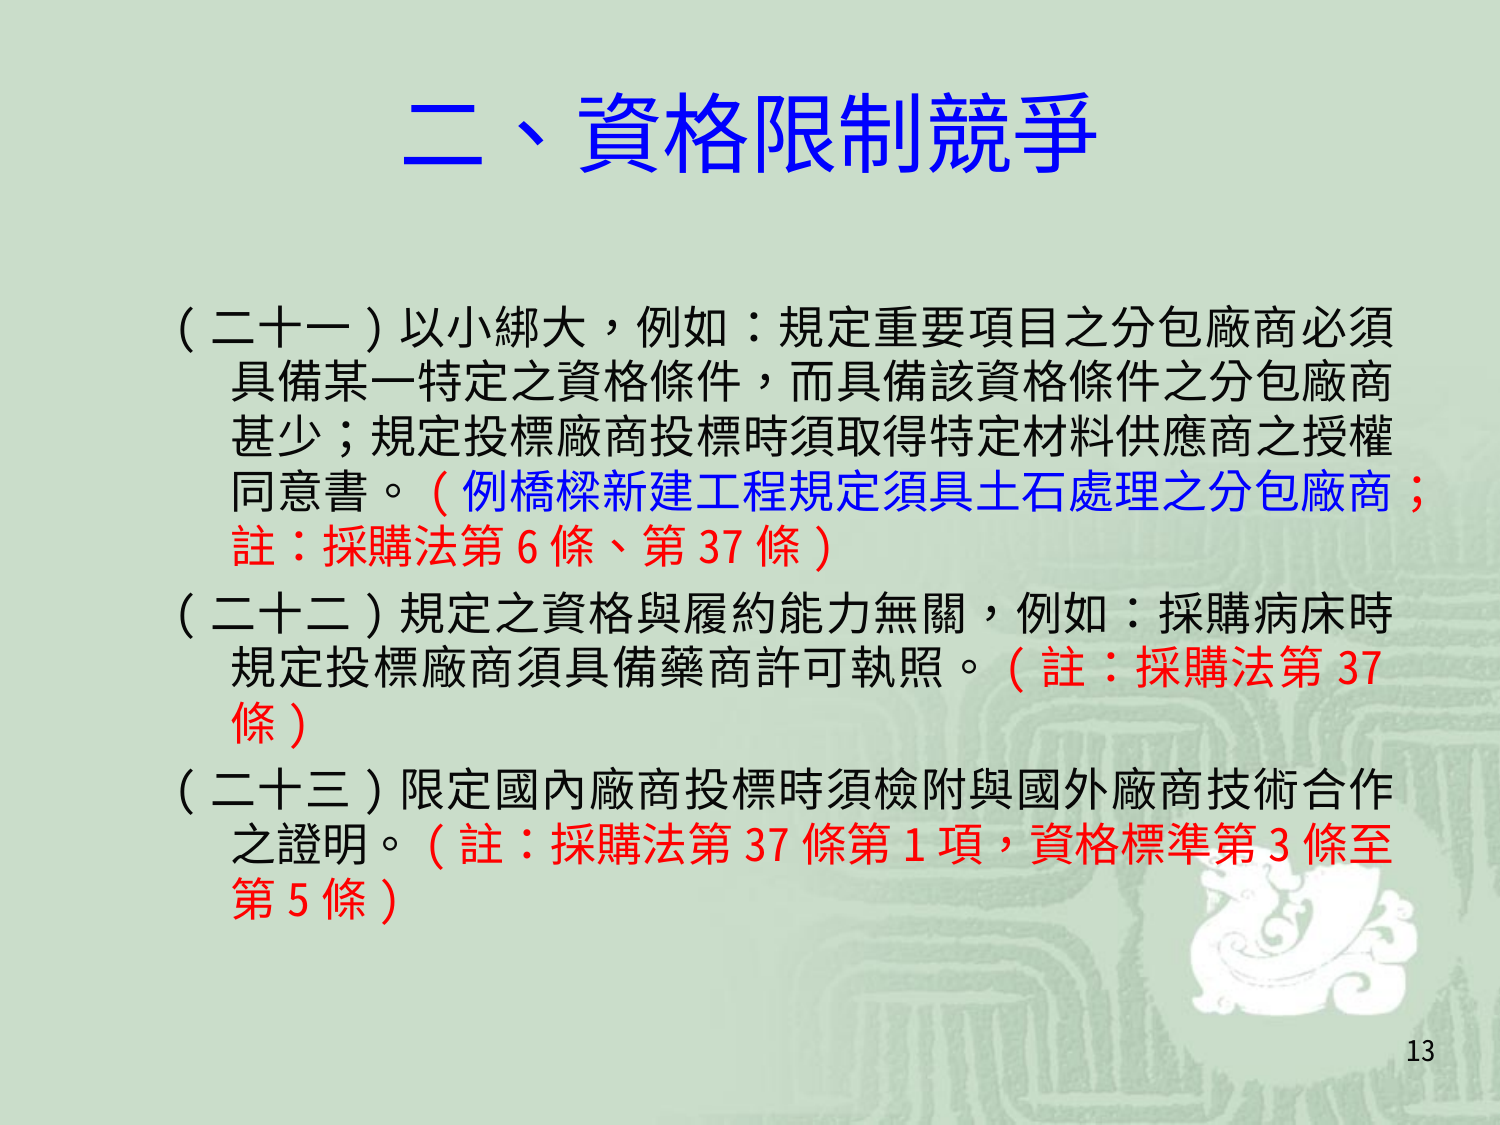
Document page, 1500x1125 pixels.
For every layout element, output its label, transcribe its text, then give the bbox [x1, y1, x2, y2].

list (二十一)以小綁大，例如：規定重要項目之分包廠商必須具備某一特定之資格條件，而具備該資格條件之分包廠商甚少；規定投標廠商投標時須取得特定材料供應商之授權同意書。(例橋樑新建工程規定須具土石處理之分包廠商；註：採購法第6條、第37條) (二十二)規定之資格與履約能力無關，例如：採購病床時規定投標廠商須具備藥商許可執照。(註：採購法第37條) (二十三)限定國內廠商投標時須檢附與國外廠商技術合作之證明。(註：採購法第37條第1項，資格標準第3條至第5條) [159, 290, 1410, 1043]
picture [0, 0, 1500, 1125]
text_box <編號> [1074, 1024, 1451, 1103]
title 二、資格限制競爭 [49, 37, 1451, 225]
